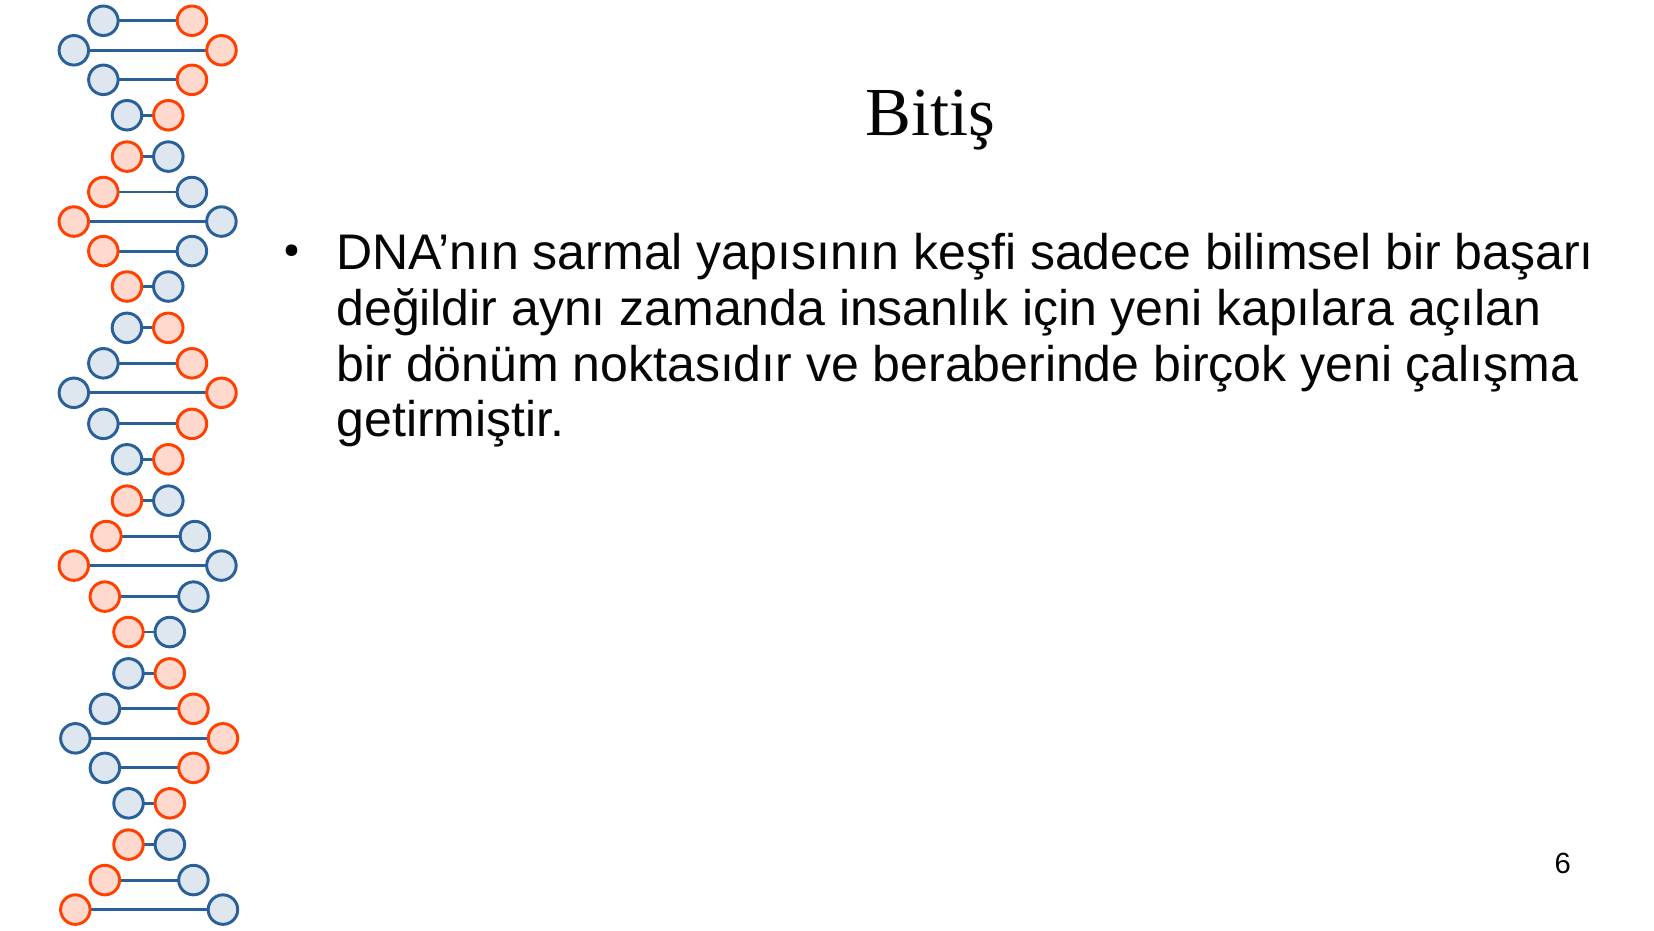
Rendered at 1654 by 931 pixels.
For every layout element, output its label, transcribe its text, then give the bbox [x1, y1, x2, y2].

list DNA’nın sarmal yapısının keşfi sadece bilimsel bir başarı değildir aynı zamanda insanlık için yeni kapılara açılan bir dönüm noktasıdır ve beraberinde birçok yeni çalışma getirmiştir. [265, 224, 1595, 764]
title Bitiş [265, 35, 1595, 189]
